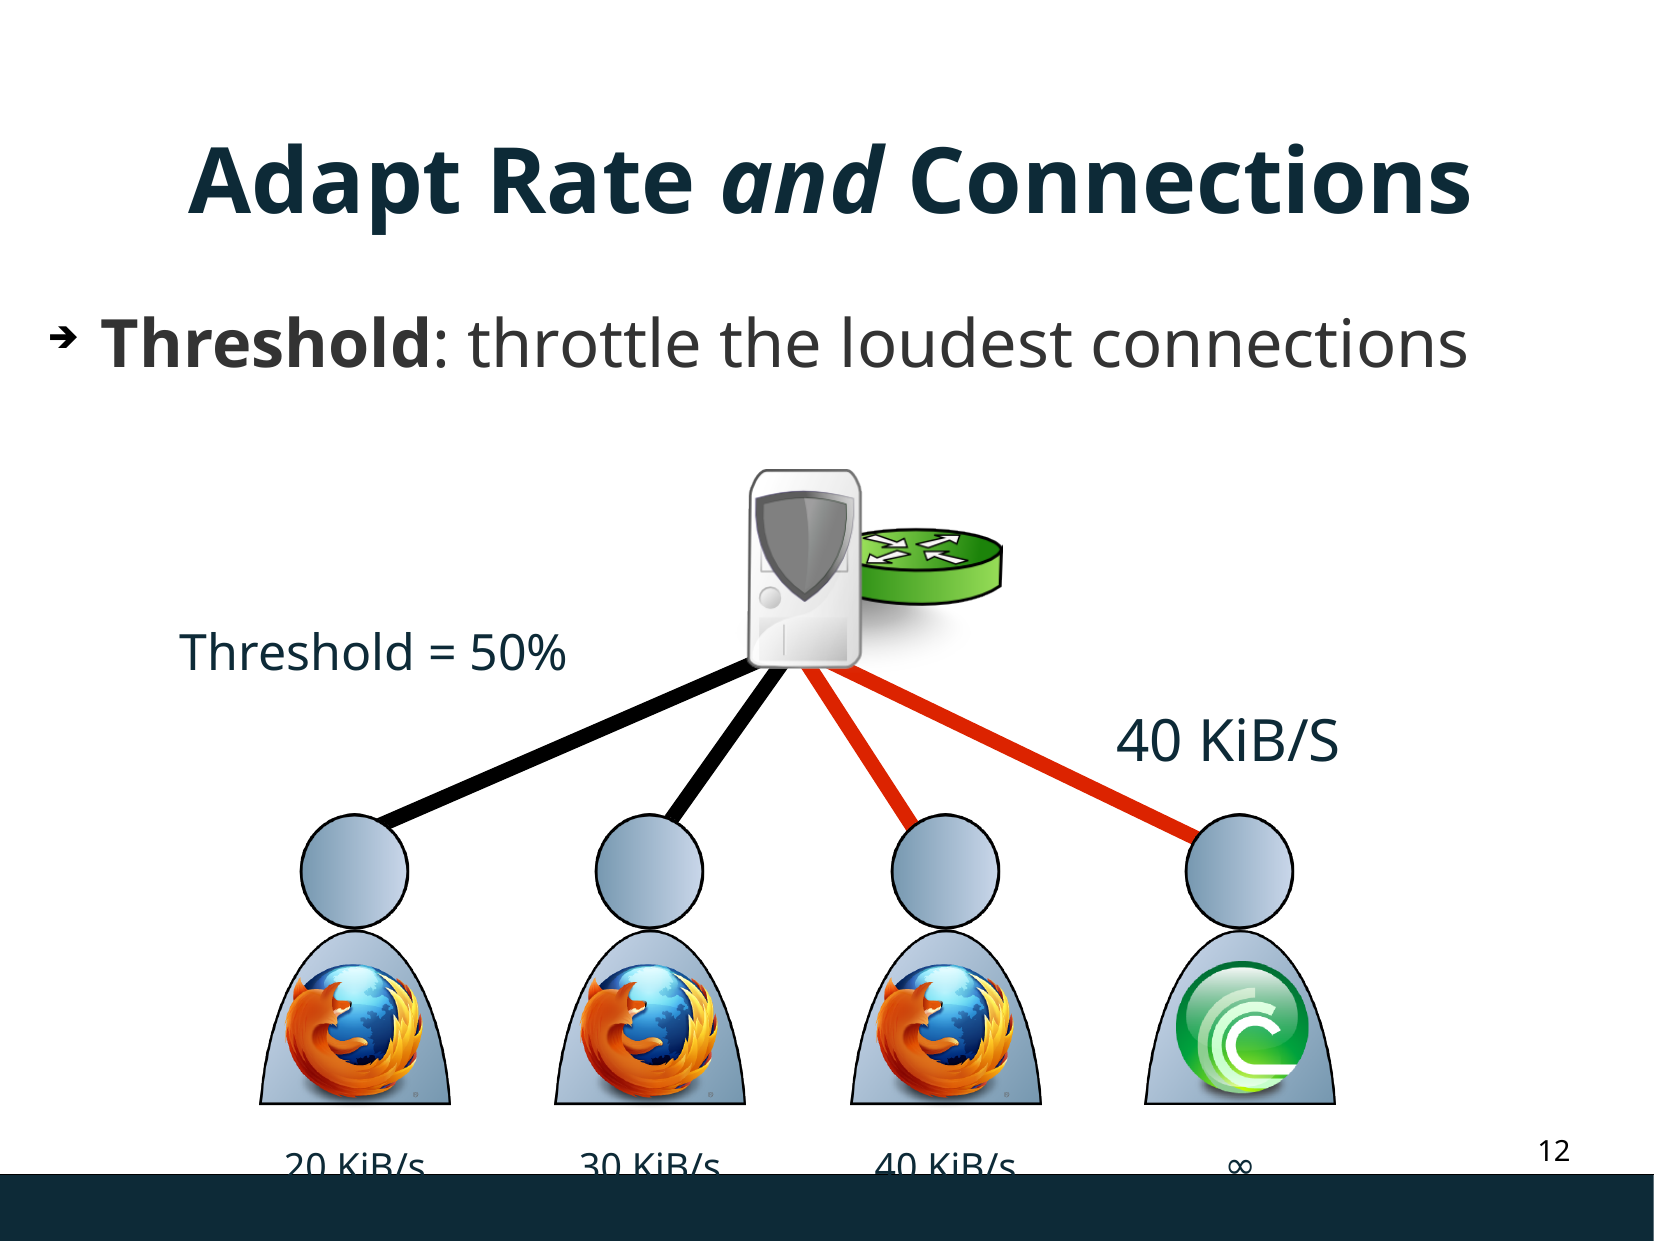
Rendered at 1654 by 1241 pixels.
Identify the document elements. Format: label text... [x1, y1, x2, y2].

text_box 40 KiB/S [1101, 692, 1417, 775]
picture [259, 813, 451, 1111]
list Threshold: throttle the loudest connections [30, 296, 1621, 1115]
title Adapt Rate and Connections [86, 74, 1575, 282]
picture [850, 813, 1042, 1111]
picture [554, 813, 746, 1111]
text_box Threshold = 50% [165, 609, 646, 682]
picture [735, 469, 1003, 676]
picture [1144, 813, 1336, 1106]
